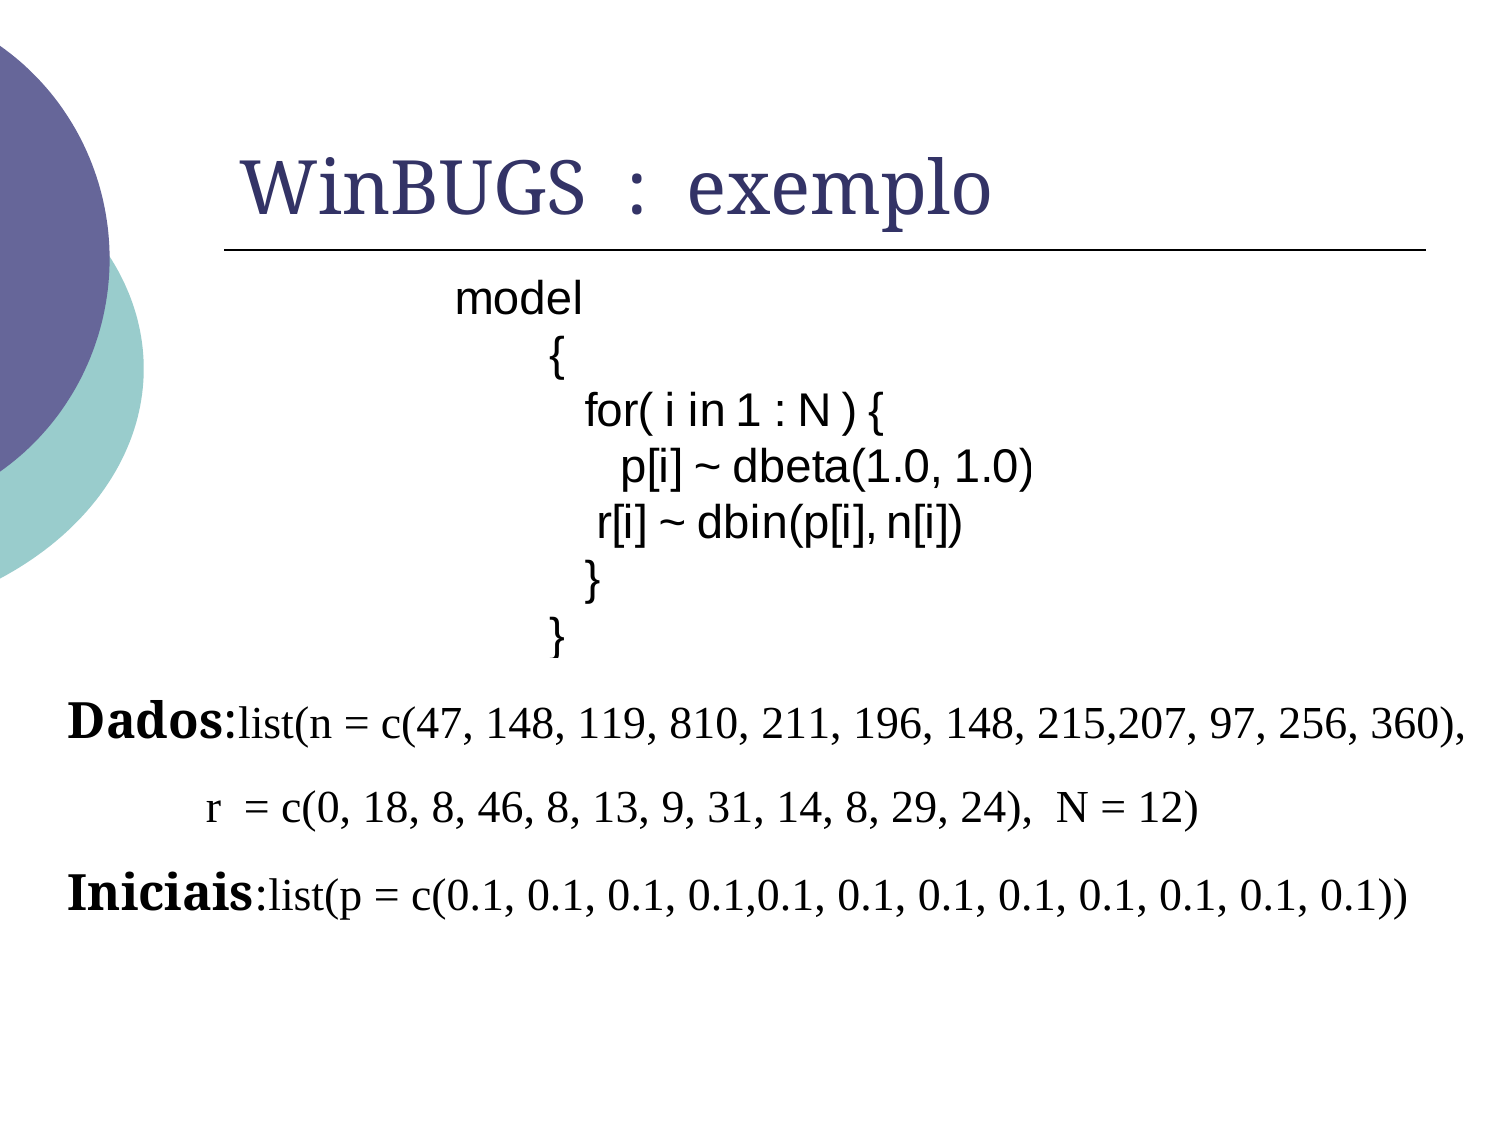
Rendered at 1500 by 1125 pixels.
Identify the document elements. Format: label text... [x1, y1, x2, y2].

chart [454, 267, 1034, 660]
title WinBUGS : exemplo [224, 49, 1425, 237]
text_box Dados:list(n = c(47, 148, 119, 810, 211, 196, 148, 215,207, 97, 256, 360), r = c(0, 18, 8, 46, 8, 13, 9, 31, 14, 8, 29, 24), N = 12) Iniciais:list(p = c(0.1, 0.1, 0.1, 0.1,0.1, 0.1, 0.1, 0.1, 0.1, 0.1, 0.1, 0.1)) [53, 680, 1500, 929]
